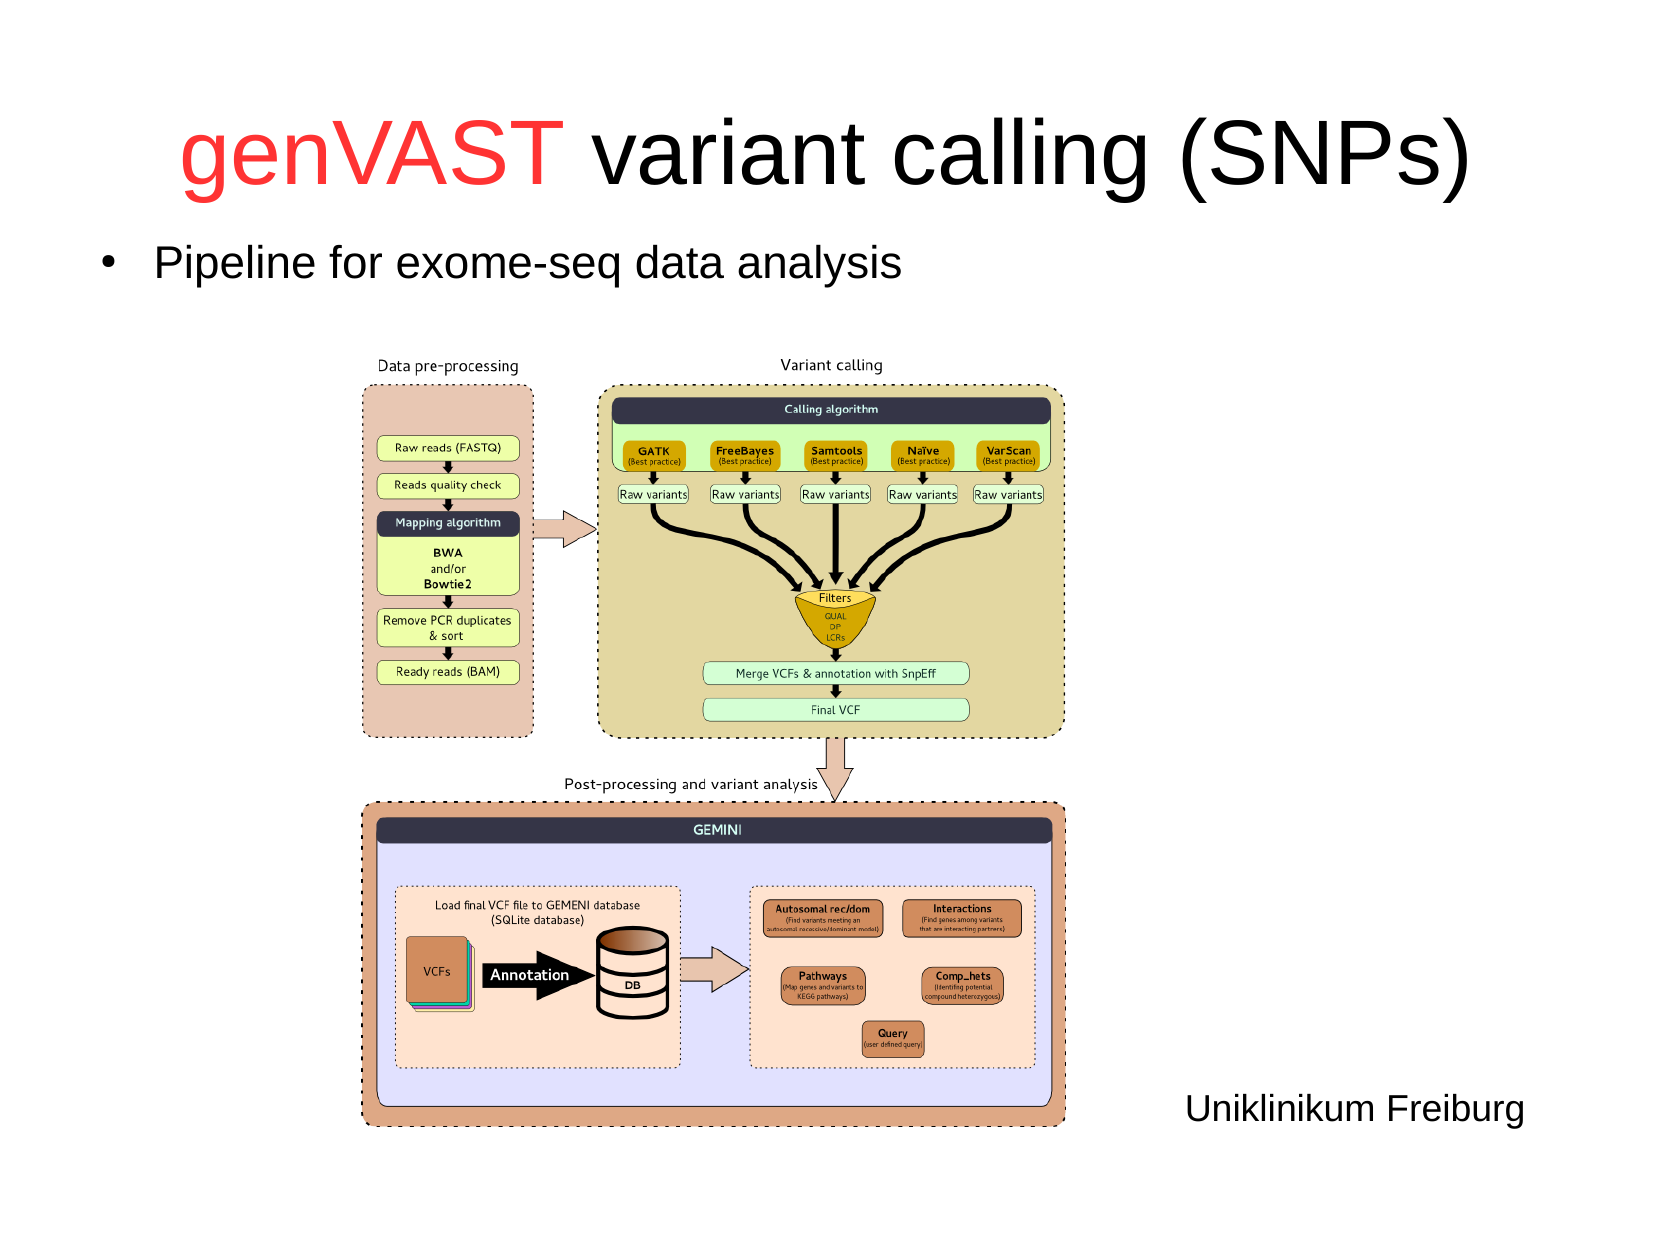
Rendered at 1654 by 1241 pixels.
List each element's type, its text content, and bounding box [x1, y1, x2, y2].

text_box Uniklinikum Freiburg [1170, 1080, 1591, 1137]
picture [361, 359, 1066, 1127]
title genVAST variant calling (SNPs) [82, 49, 1571, 237]
list Pipeline for exome-seq data analysis [82, 237, 1571, 322]
